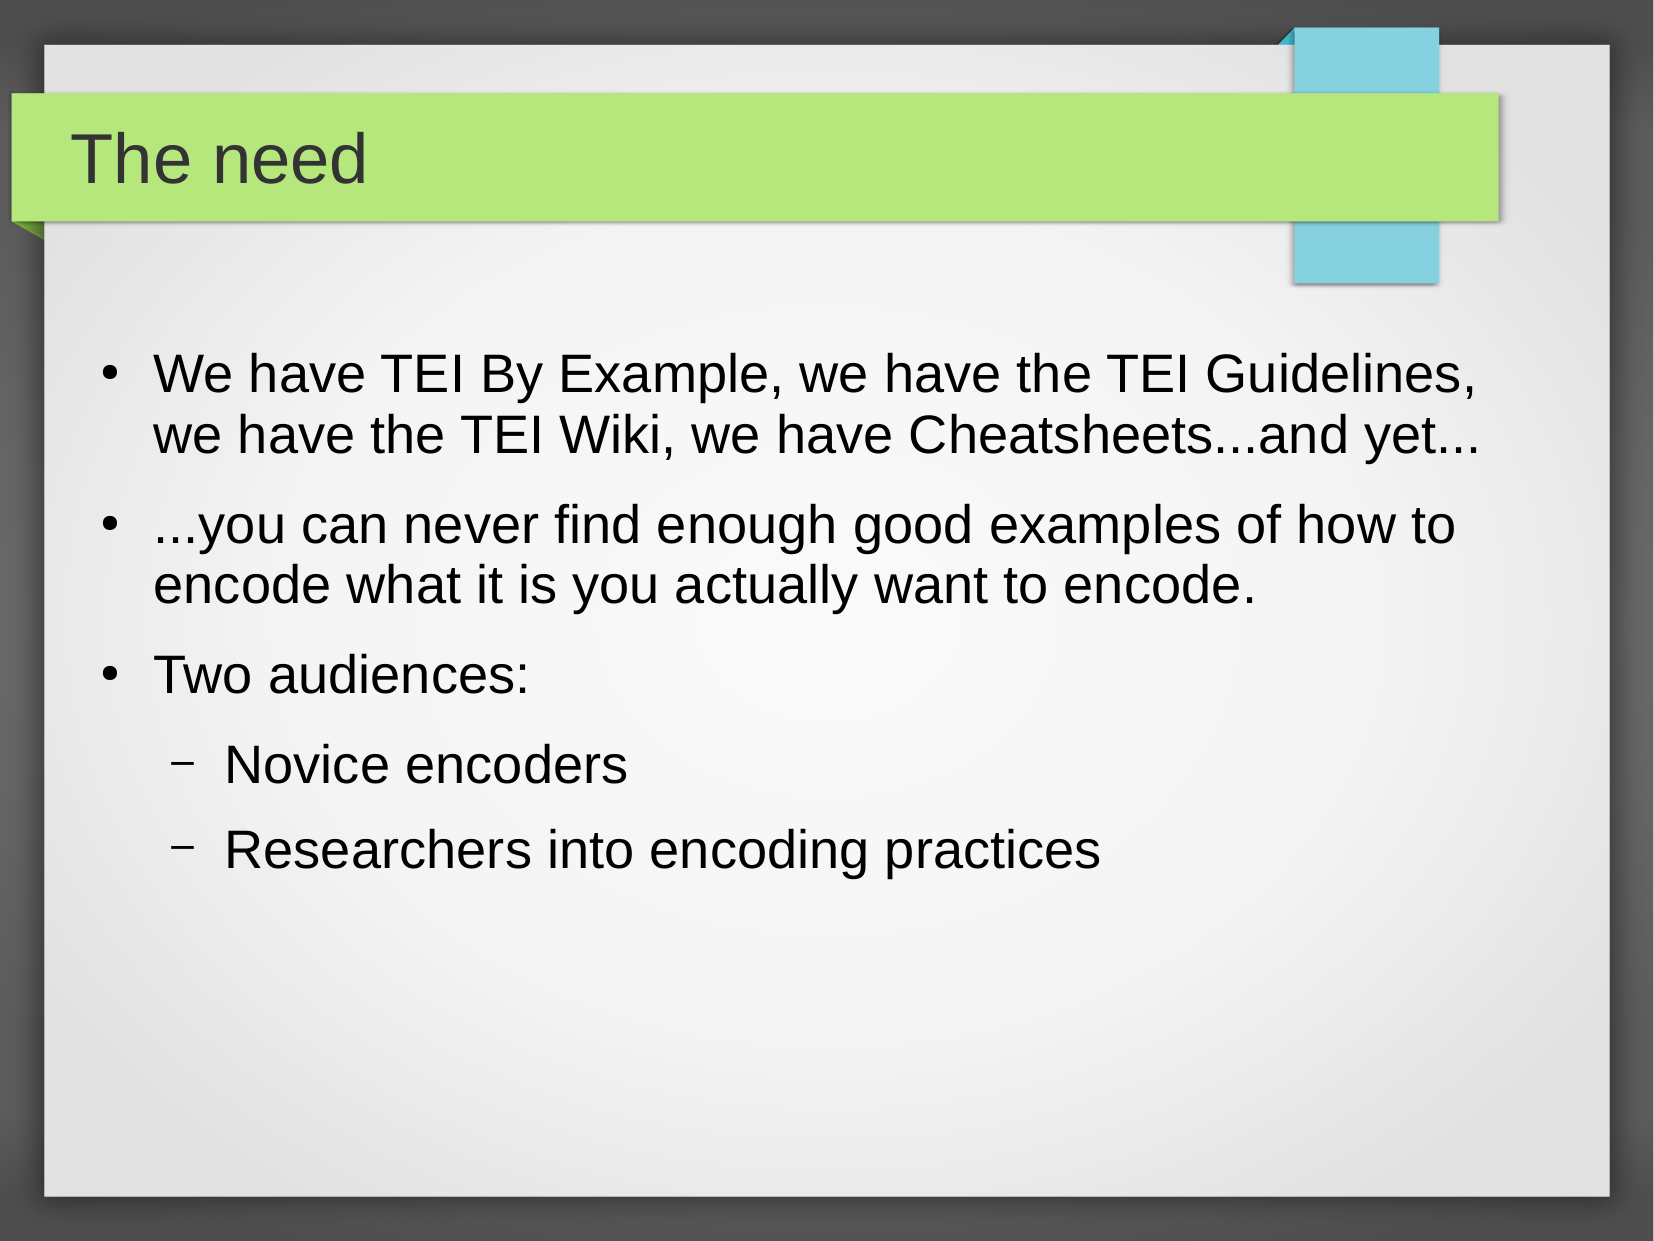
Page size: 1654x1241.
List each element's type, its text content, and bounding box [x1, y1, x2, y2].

list We have TEI By Example, we have the TEI Guidelines, we have the TEI Wiki, we have Cheatsheets...and yet... ...you can never find enough good examples of how to encode what it is you actually want to encode. Two audiences: Novice encoders Researchers into encoding practices [82, 343, 1538, 1063]
title The need [70, 106, 1229, 213]
picture [0, 0, 1654, 1241]
